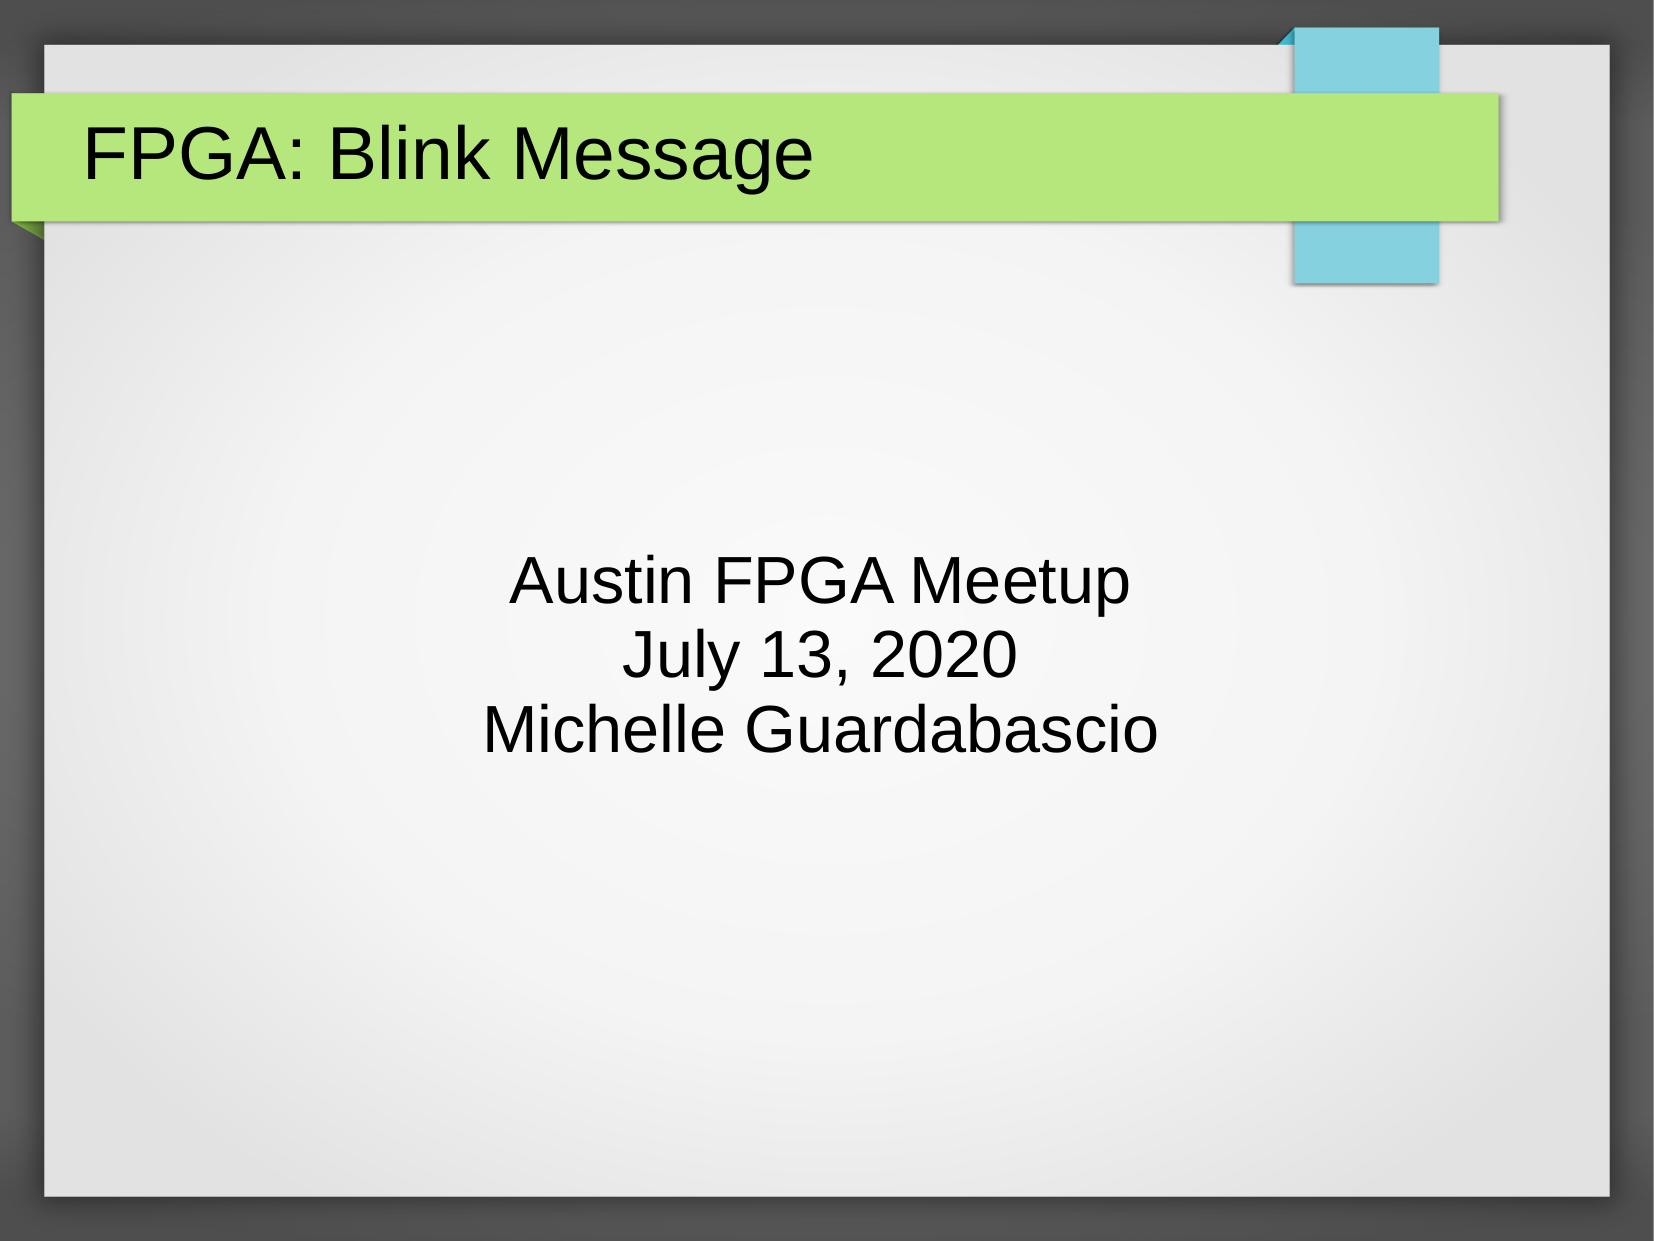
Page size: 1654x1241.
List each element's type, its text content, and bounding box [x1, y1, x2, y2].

picture [0, 0, 1654, 1241]
subtitle Austin FPGA Meetup July 13, 2020 Michelle Guardabascio [76, 295, 1565, 1015]
title FPGA: Blink Message [82, 94, 1264, 213]
